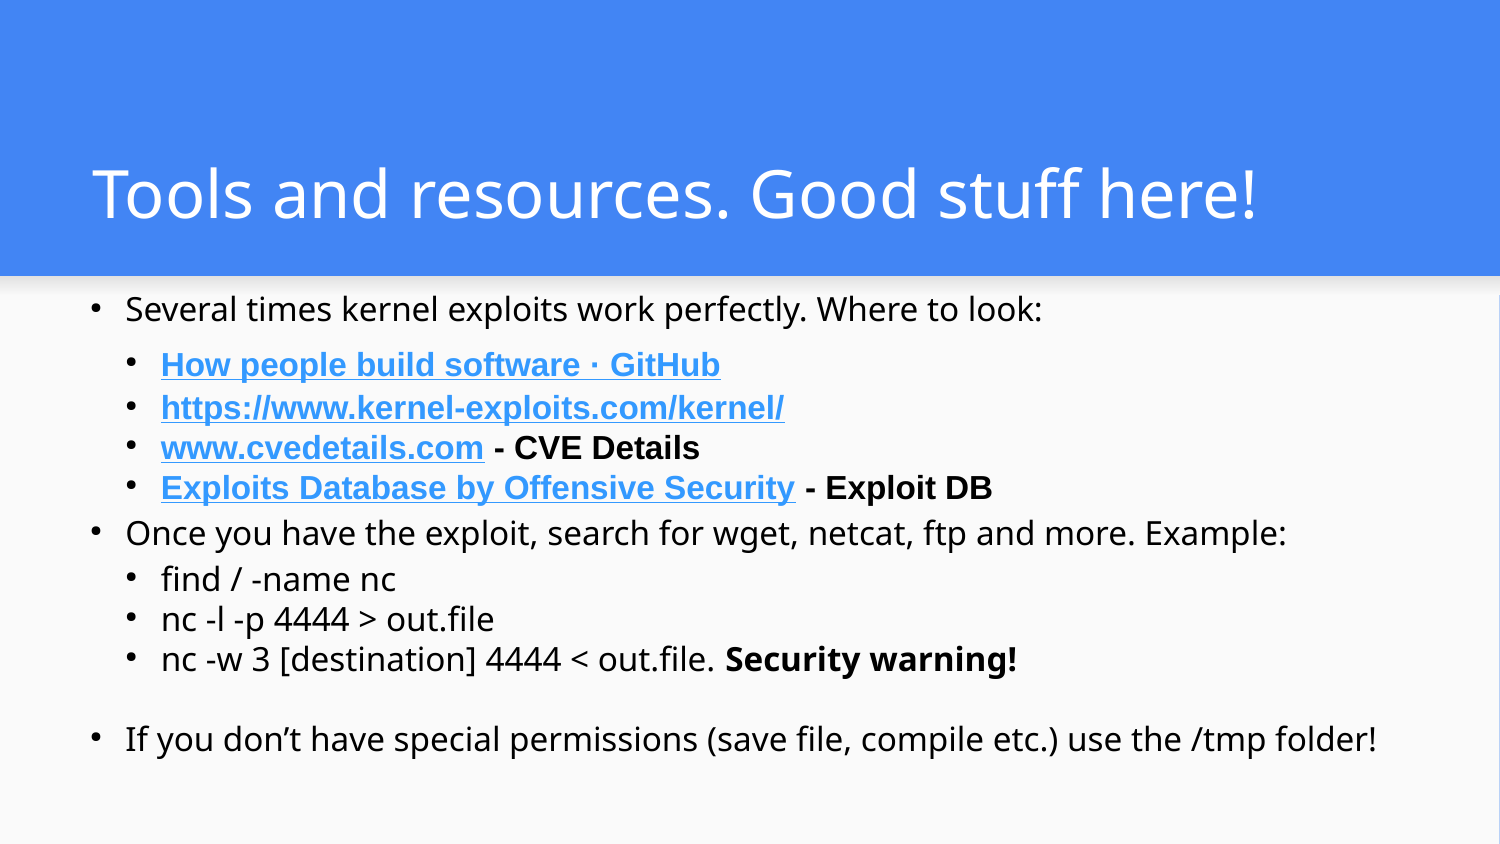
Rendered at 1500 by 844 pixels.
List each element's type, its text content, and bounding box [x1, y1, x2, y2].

list Several times kernel exploits work perfectly. Where to look: How people build software · GitHub https://www.kernel-exploits.com/kernel/ www.cvedetails.com - CVE Details Exploits Database by Offensive Security - Exploit DB Once you have the exploit, search for wget, netcat, ftp and more. Example: find / -name nc nc -l -p 4444 > out.file nc -w 3 [destination] 4444 < out.file. Security warning! If you don’t have special permissions (save file, compile etc.) use the /tmp folder! [75, 273, 1424, 718]
title Tools and resources. Good stuff here! [77, 121, 1427, 248]
